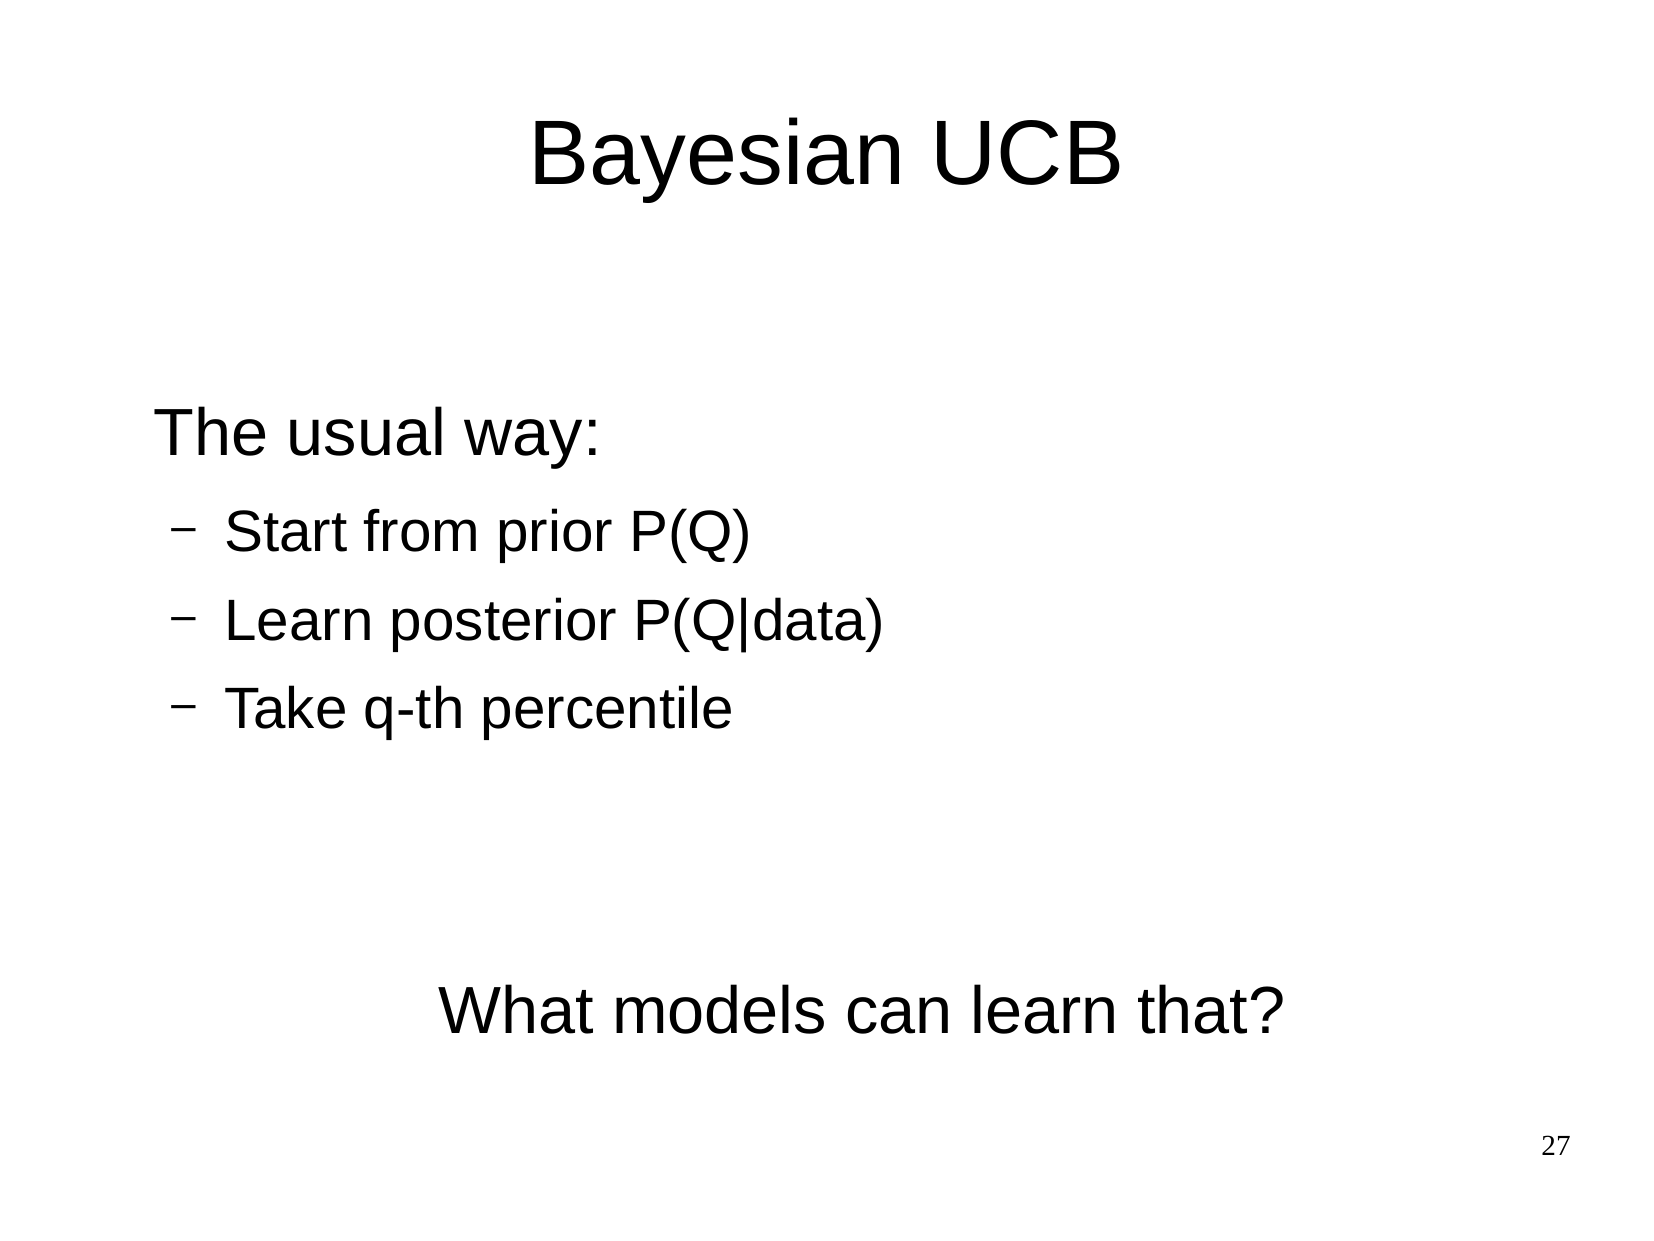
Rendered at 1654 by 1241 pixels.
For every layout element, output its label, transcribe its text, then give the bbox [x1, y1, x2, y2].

title Bayesian UCB [82, 49, 1571, 257]
list The usual way: Start from prior P(Q) Learn posterior P(Q|data) Take q-th percentile What models can learn that? [82, 290, 1571, 1241]
